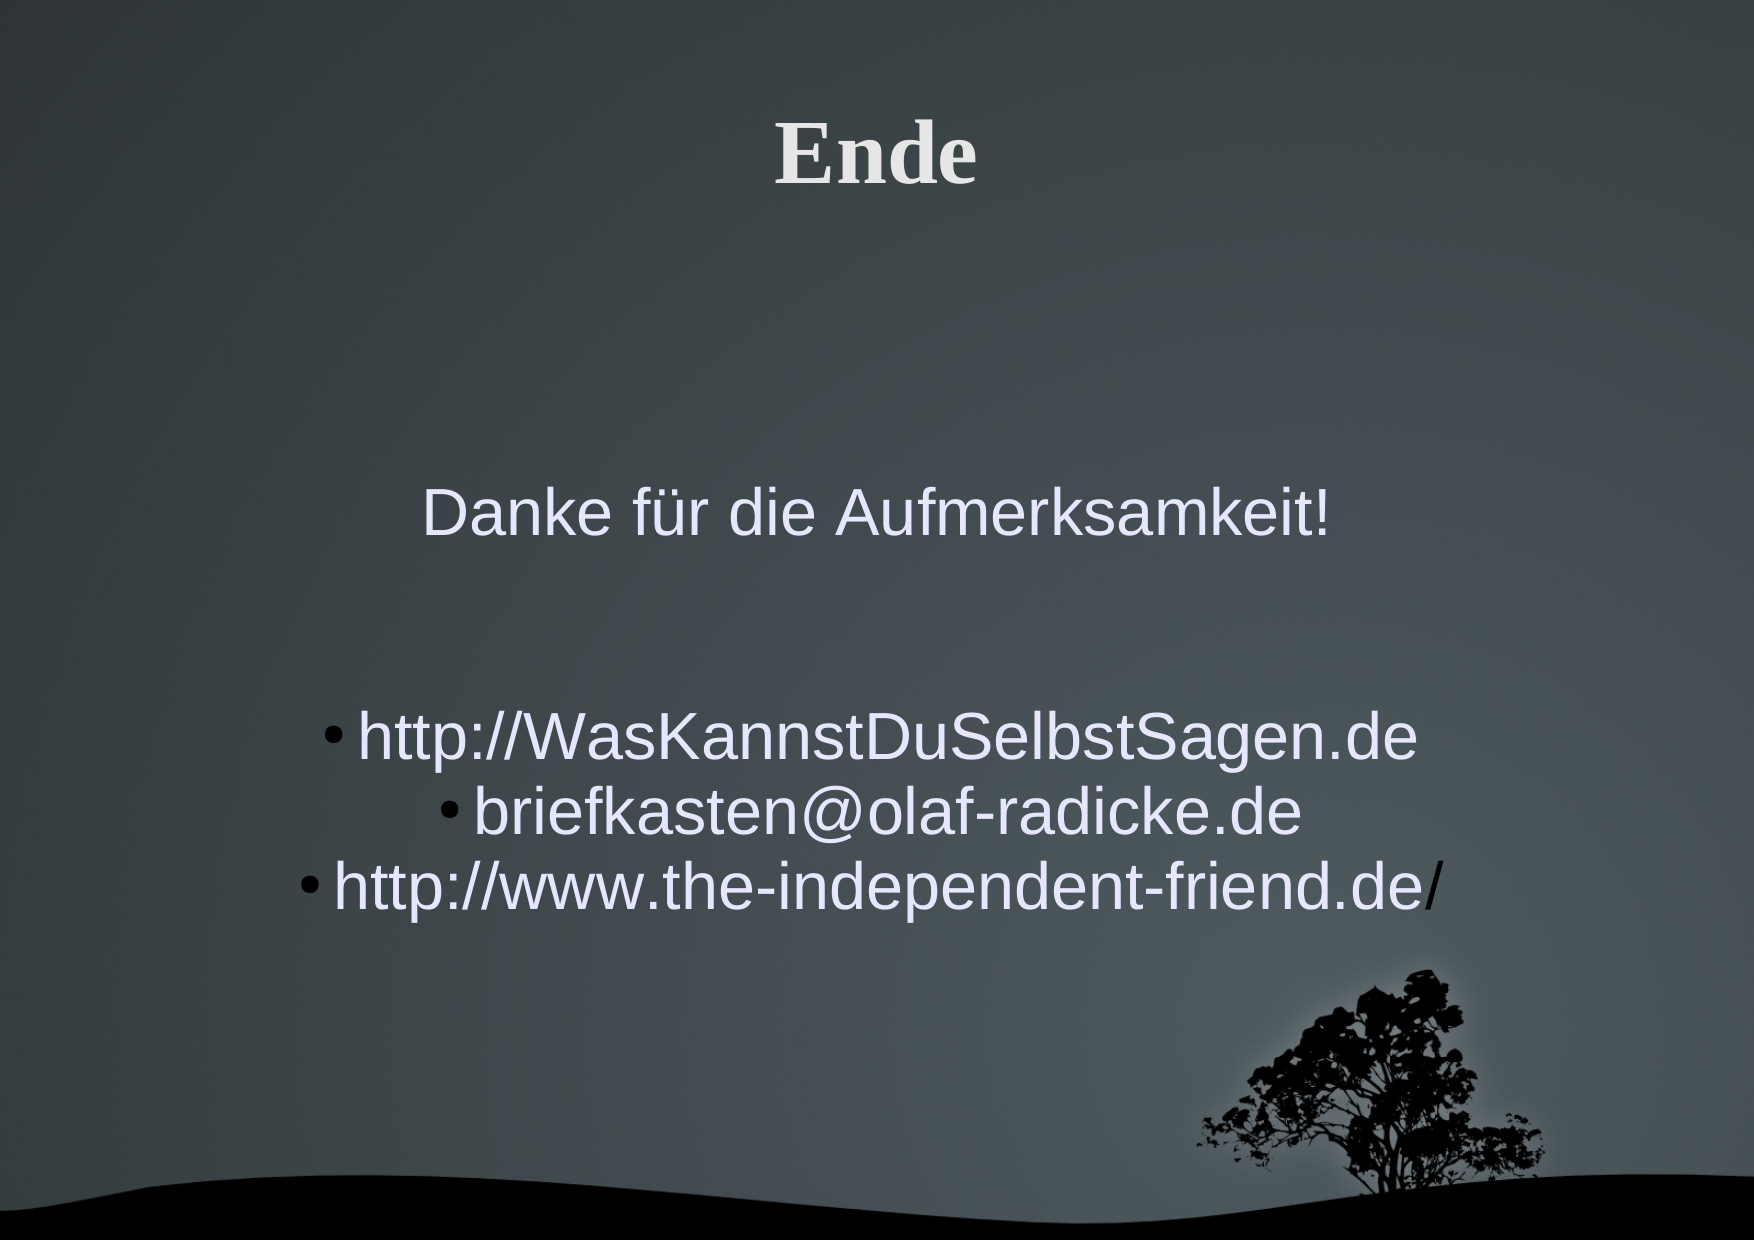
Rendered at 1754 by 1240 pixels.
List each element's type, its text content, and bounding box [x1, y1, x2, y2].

title Ende [87, 49, 1667, 257]
picture [0, 0, 1754, 1240]
subtitle Danke für die Aufmerksamkeit! http://WasKannstDuSelbstSagen.de briefkasten@olaf-radicke.de http://www.the-independent-friend.de/ [87, 290, 1667, 1109]
